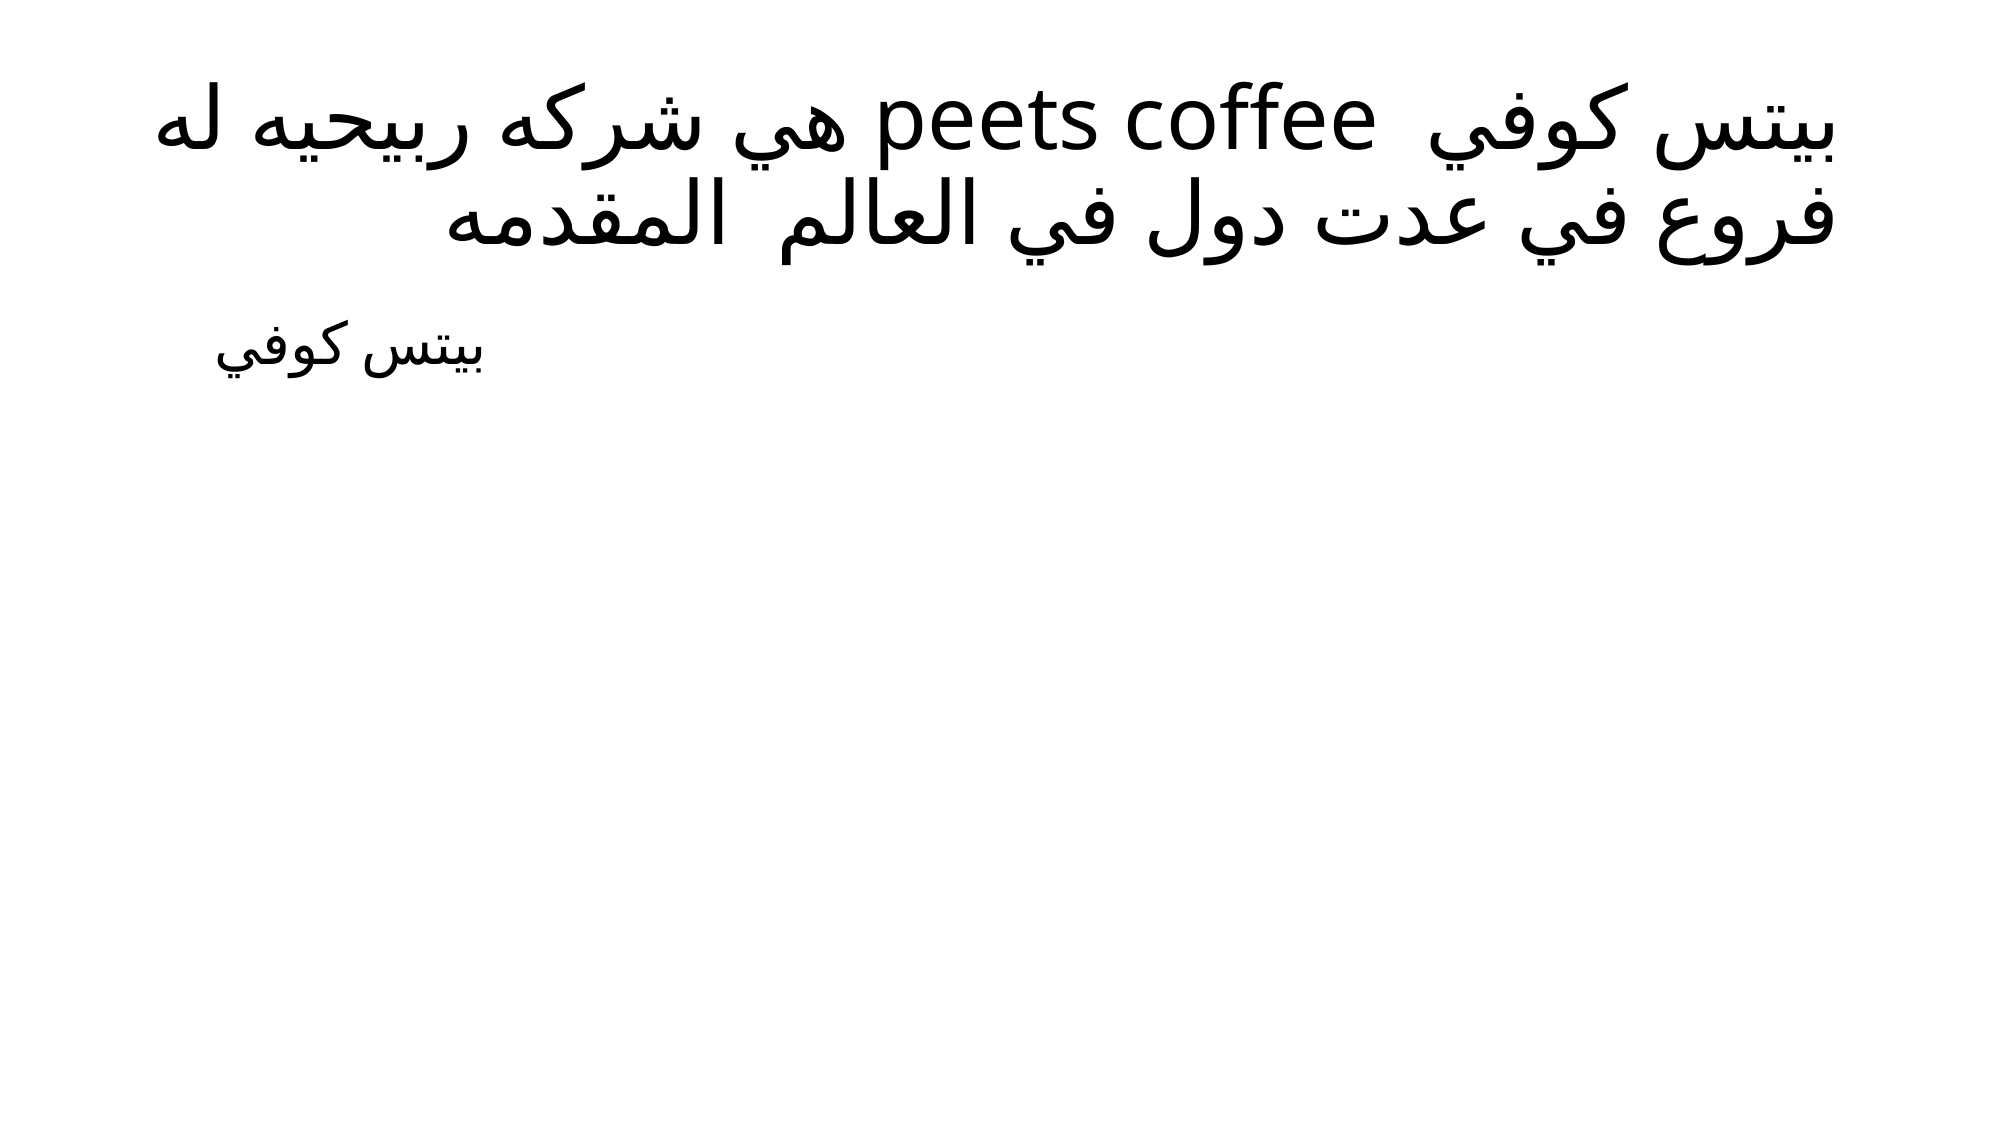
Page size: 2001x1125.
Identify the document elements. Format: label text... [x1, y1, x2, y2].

list بيتس كوفي [172, 306, 1898, 1021]
title بيتس كوفي peets coffee هي شركه ربيحيه له فروع في عدت دول في العالم المقدمه [137, 59, 1863, 278]
